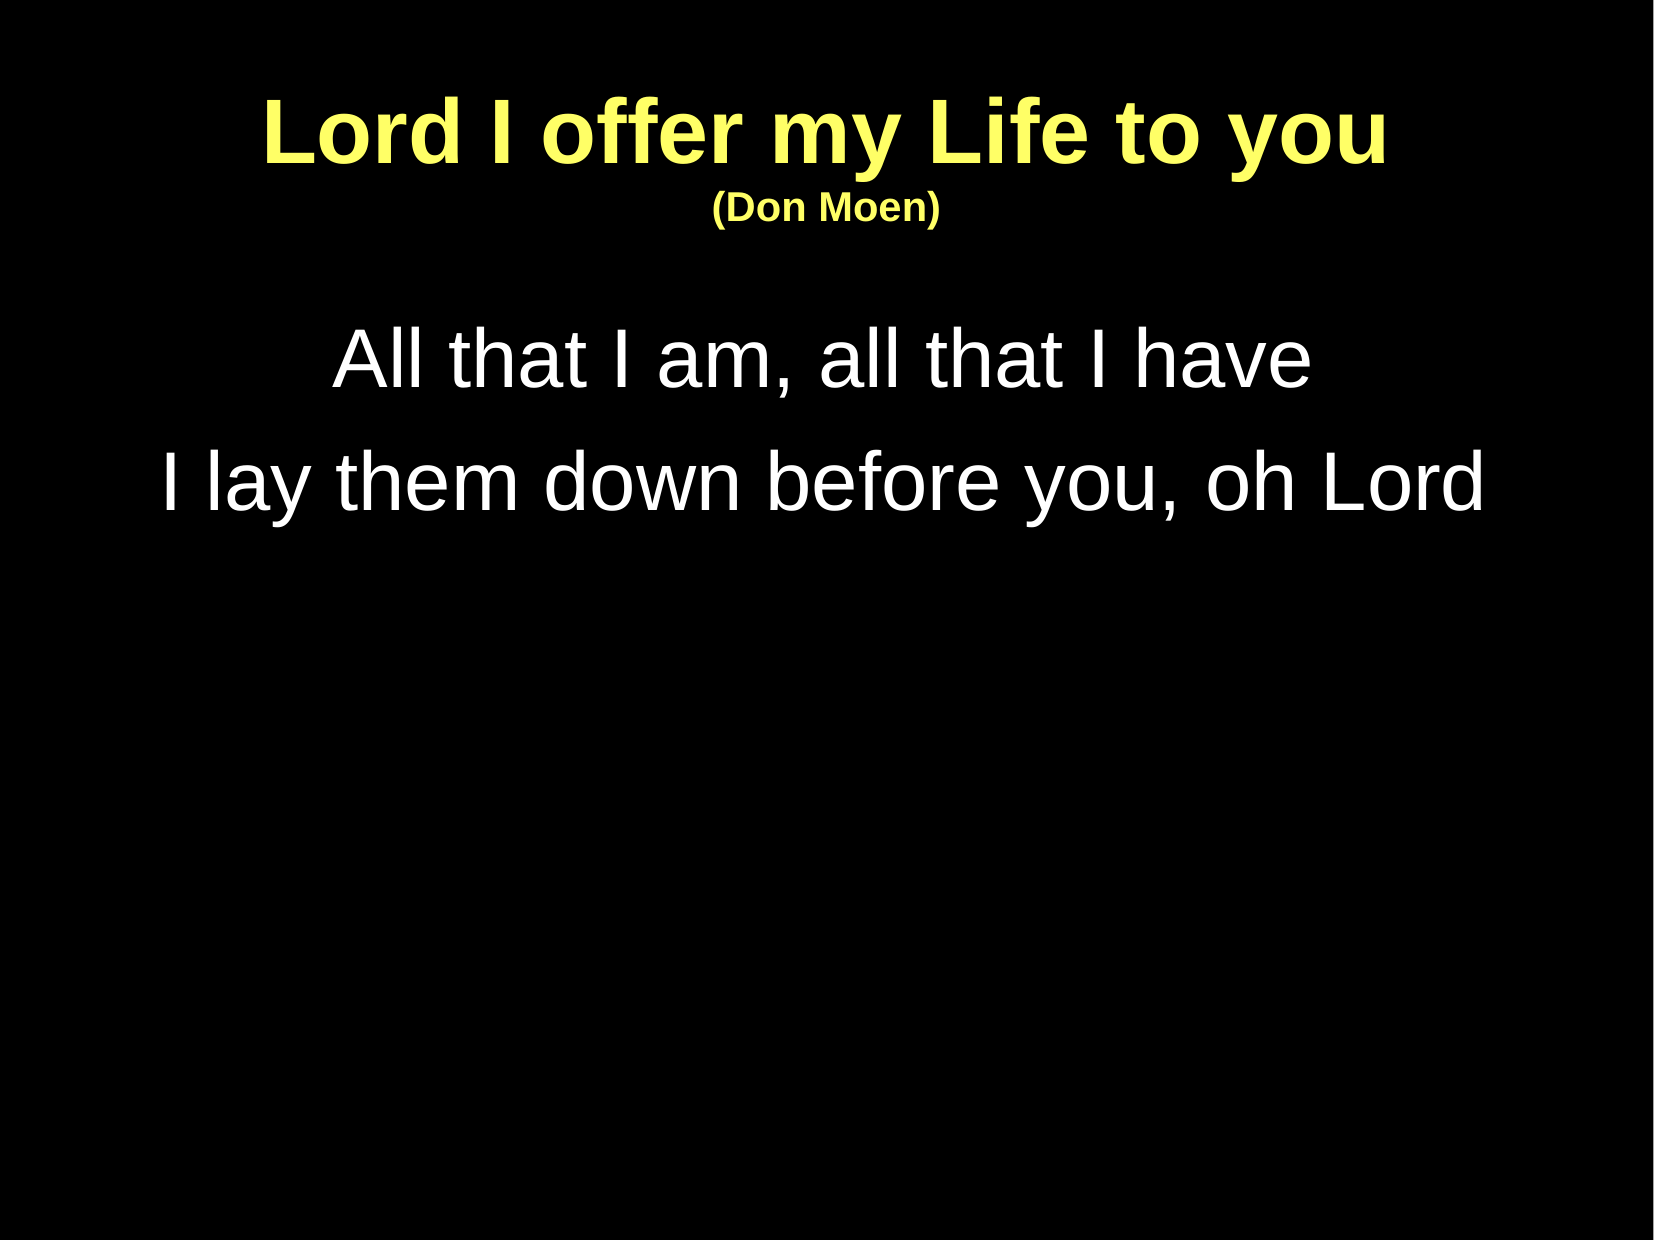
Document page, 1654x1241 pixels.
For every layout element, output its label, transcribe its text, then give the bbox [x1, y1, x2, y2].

list All that I am, all that I have I lay them down before you, oh Lord [0, 307, 1654, 1027]
title Lord I offer my Life to you (Don Moen) [82, 49, 1571, 257]
